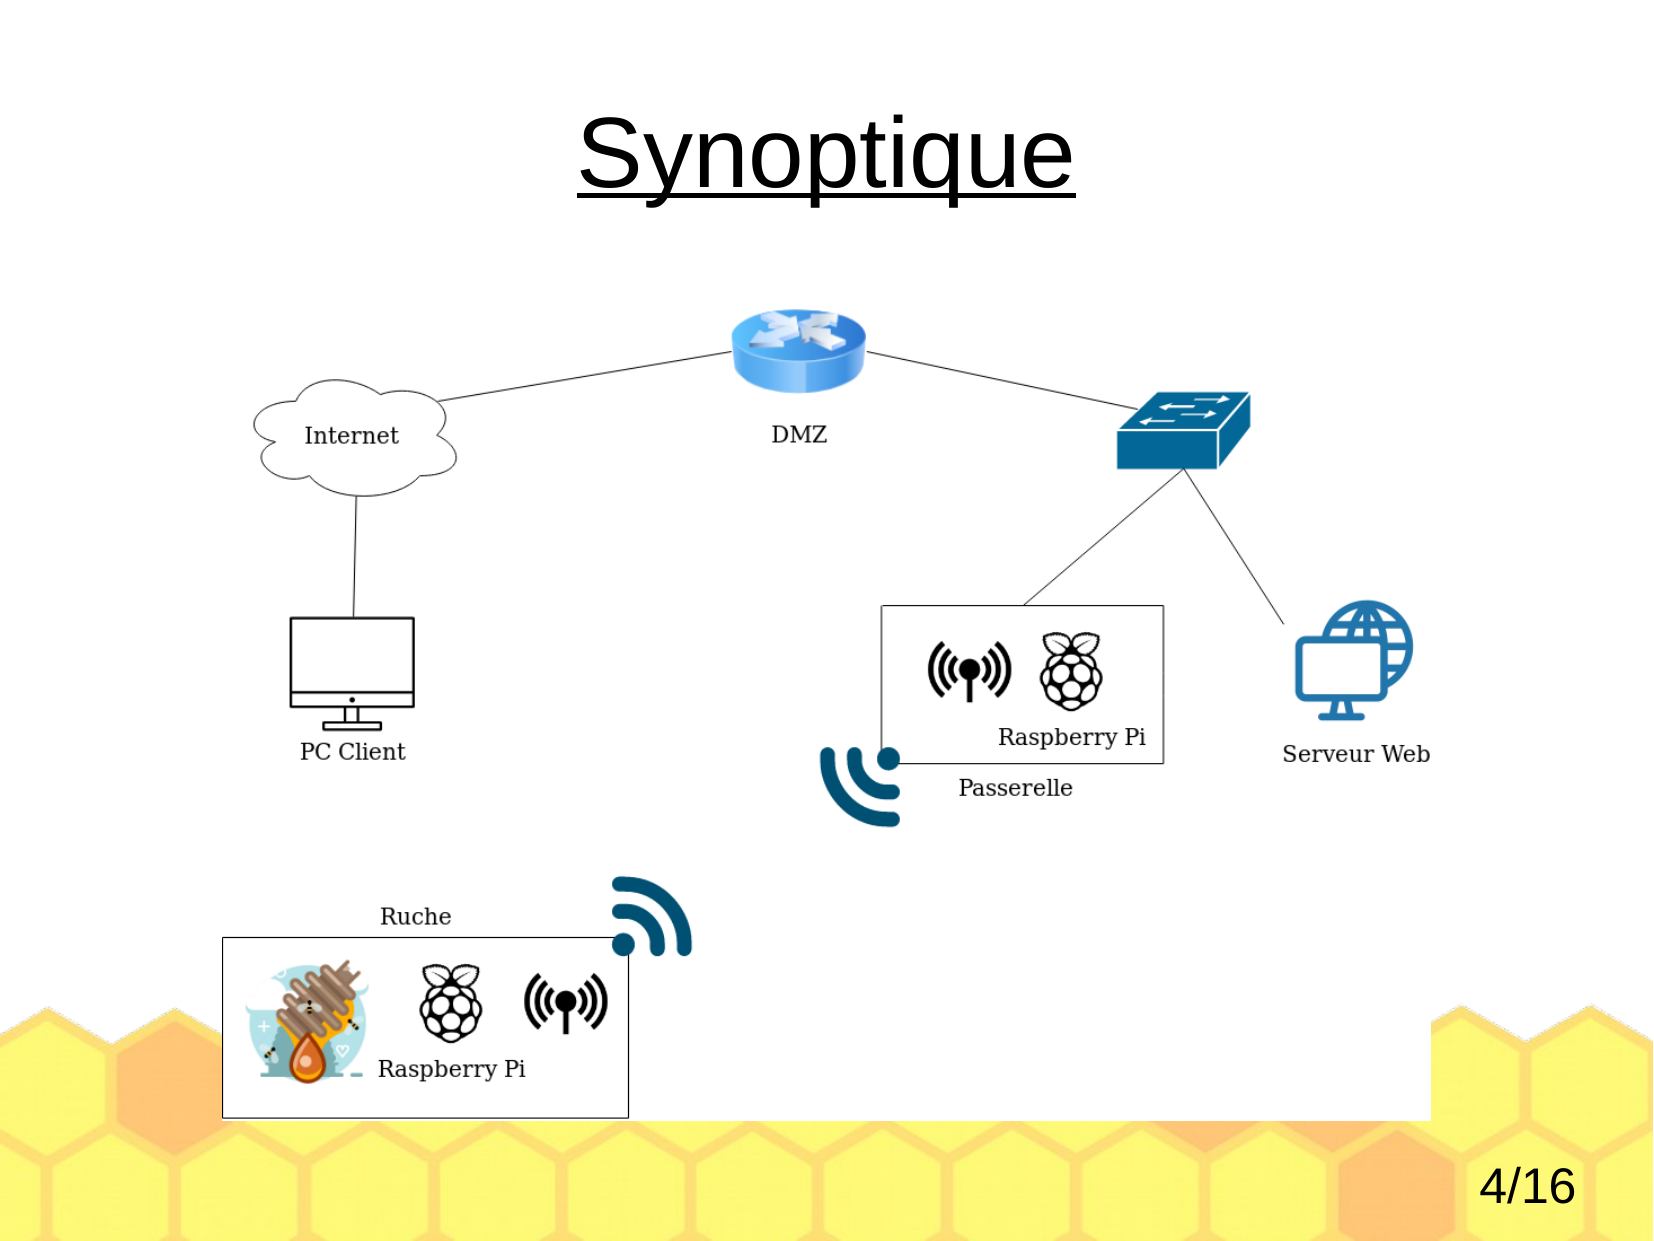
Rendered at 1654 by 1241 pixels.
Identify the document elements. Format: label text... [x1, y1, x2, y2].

text_box <numéro>/16 [1464, 1145, 1630, 1241]
title Synoptique [82, 49, 1571, 257]
picture [0, 289, 1653, 1241]
